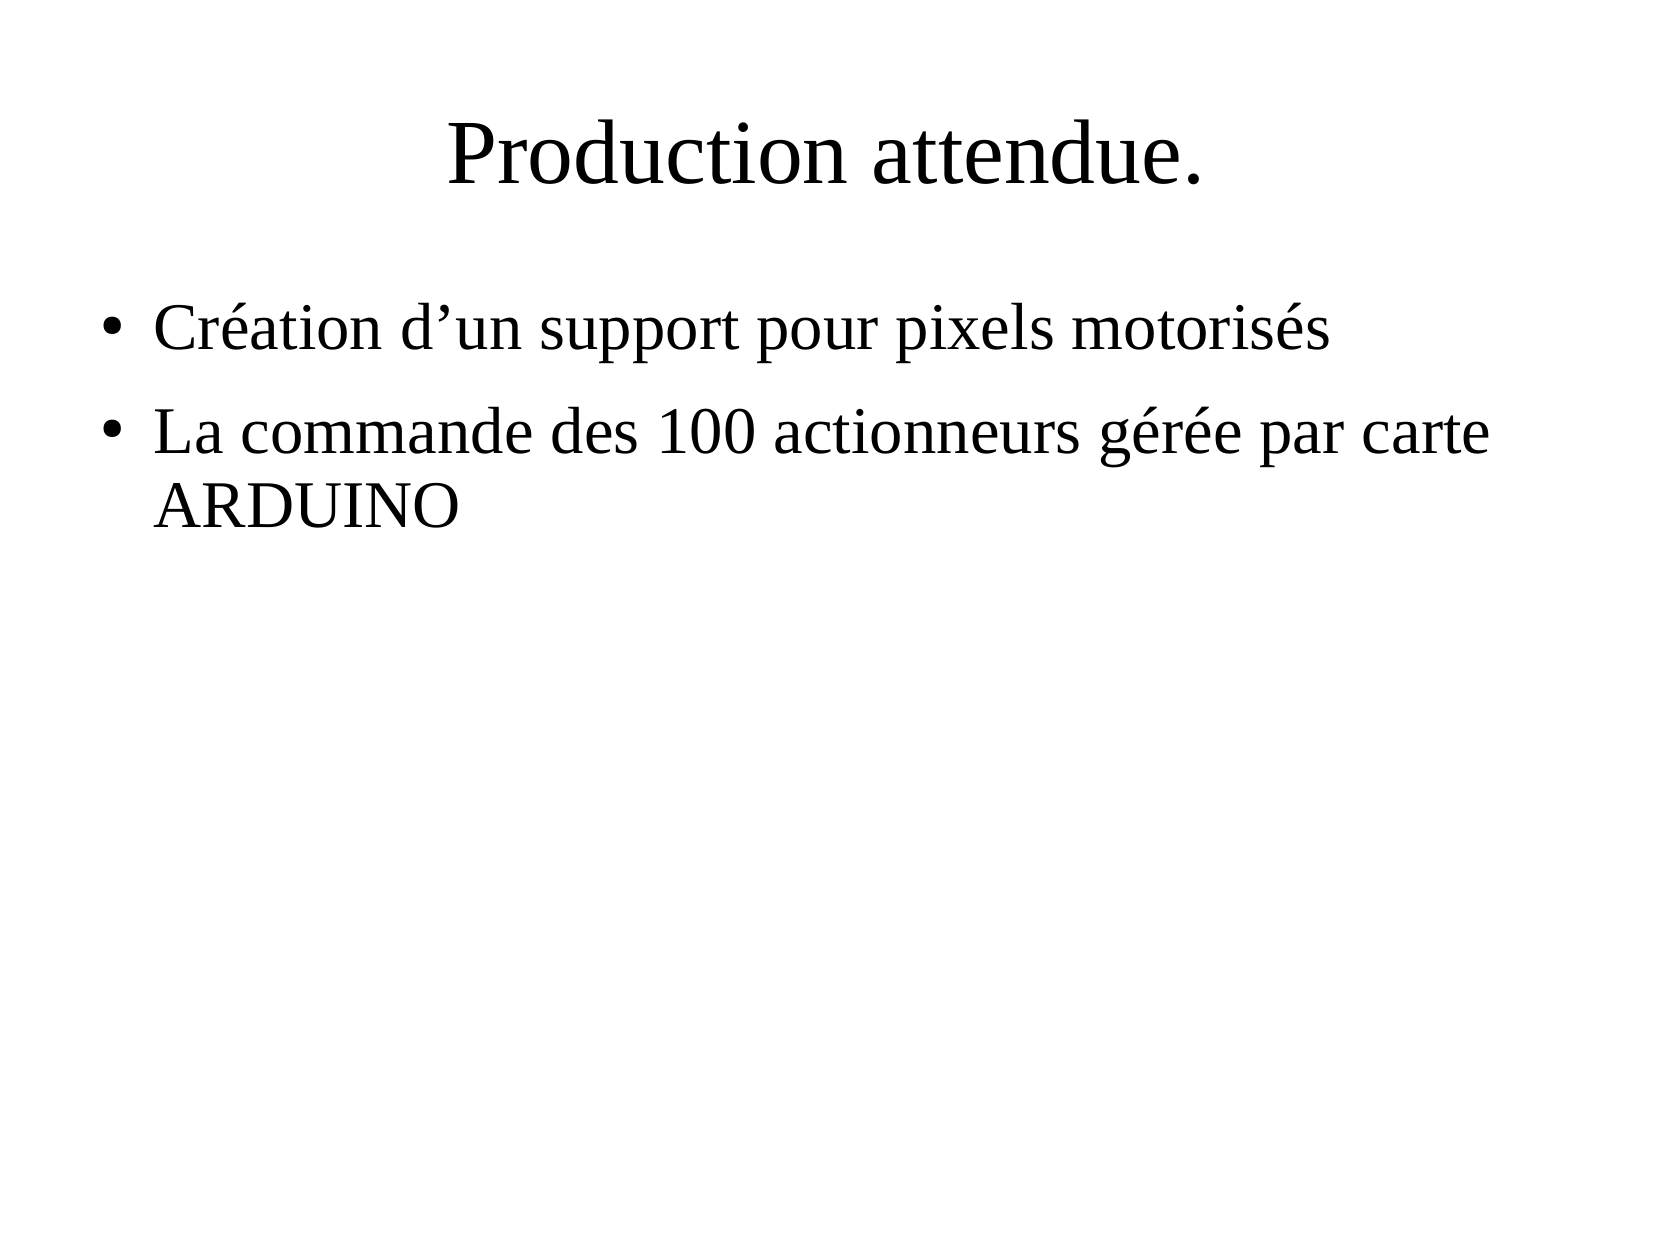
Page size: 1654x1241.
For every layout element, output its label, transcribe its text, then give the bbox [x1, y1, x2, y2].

list Création d’un support pour pixels motorisés La commande des 100 actionneurs gérée par carte ARDUINO [82, 290, 1538, 603]
title Production attendue. [82, 49, 1571, 257]
